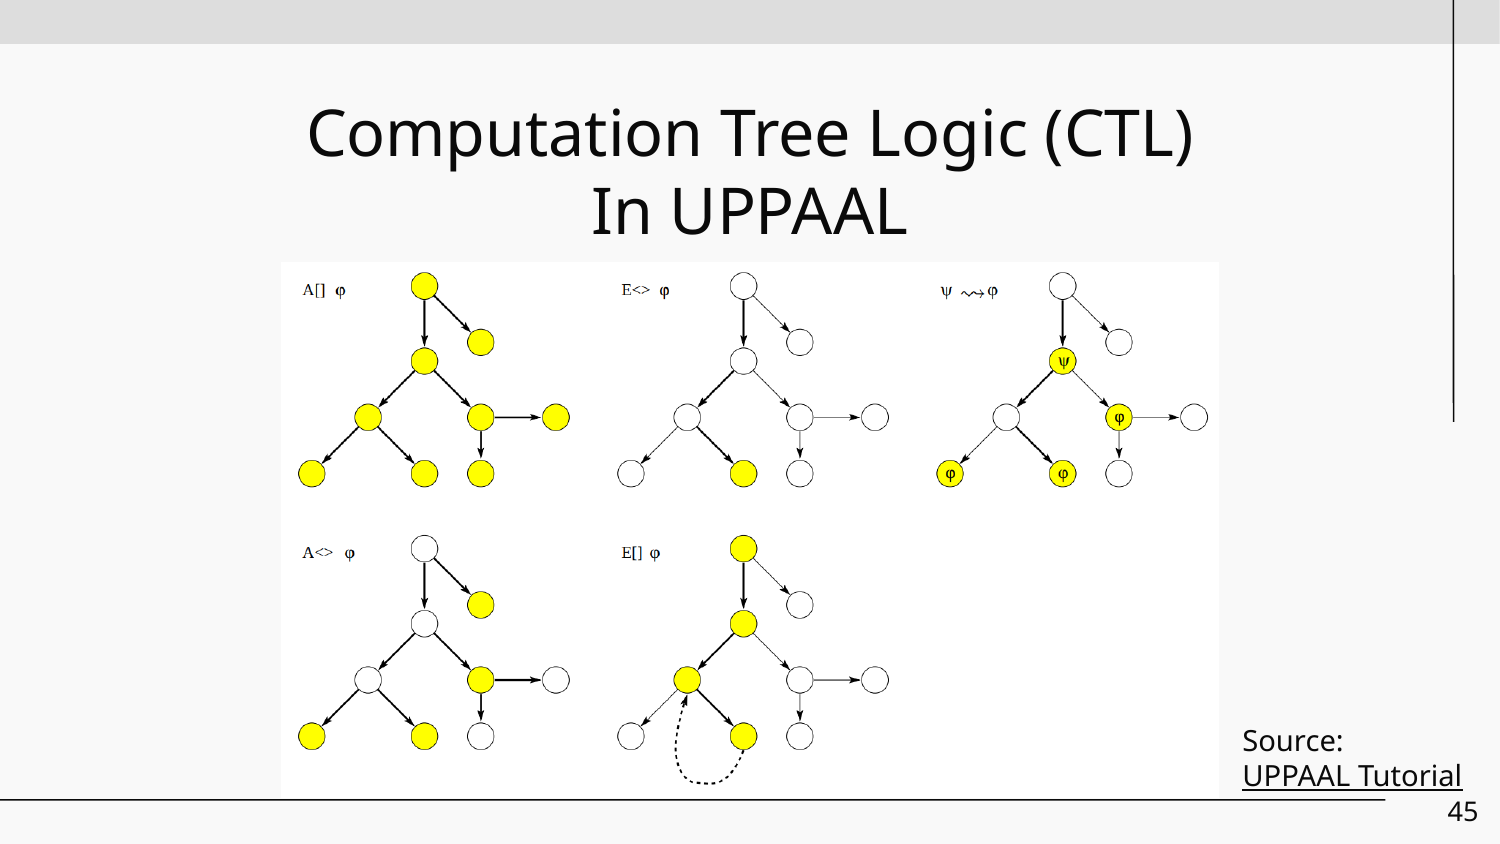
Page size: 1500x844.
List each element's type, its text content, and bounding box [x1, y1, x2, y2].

text_box Source: UPPAAL Tutorial [1227, 707, 1500, 757]
picture [281, 262, 1219, 799]
title Computation Tree Logic (CTL) In UPPAAL [116, 77, 1383, 168]
slide_number <number> [1403, 779, 1494, 844]
